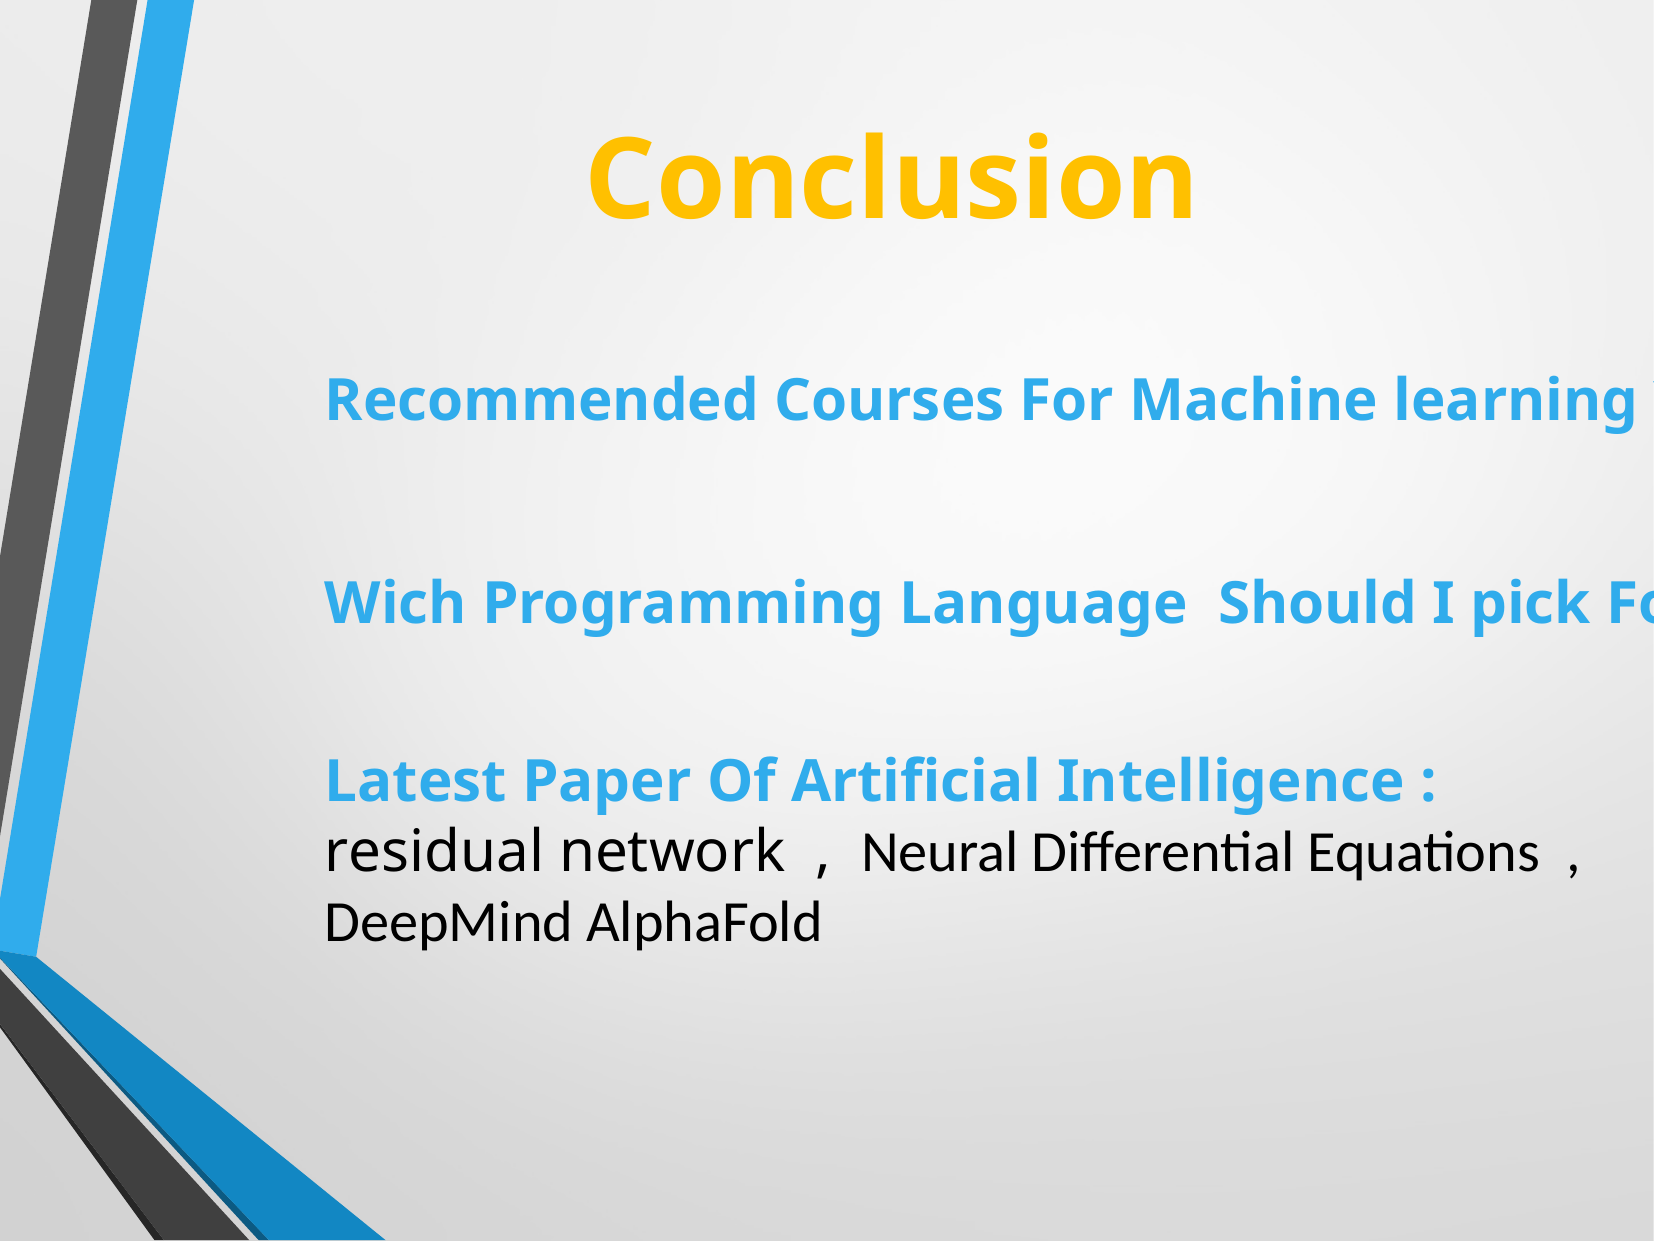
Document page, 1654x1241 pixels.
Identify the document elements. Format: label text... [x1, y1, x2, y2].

text_box Latest Paper Of Artificial Intelligence : residual network , Neural Differential Equations , DeepMind AlphaFold [310, 735, 1596, 1100]
text_box Wich Programming Language Should I pick For ML ? [309, 557, 1654, 644]
text_box Recommended Courses For Machine learning ? [309, 354, 1517, 440]
text_box Conclusion [481, 98, 1113, 250]
